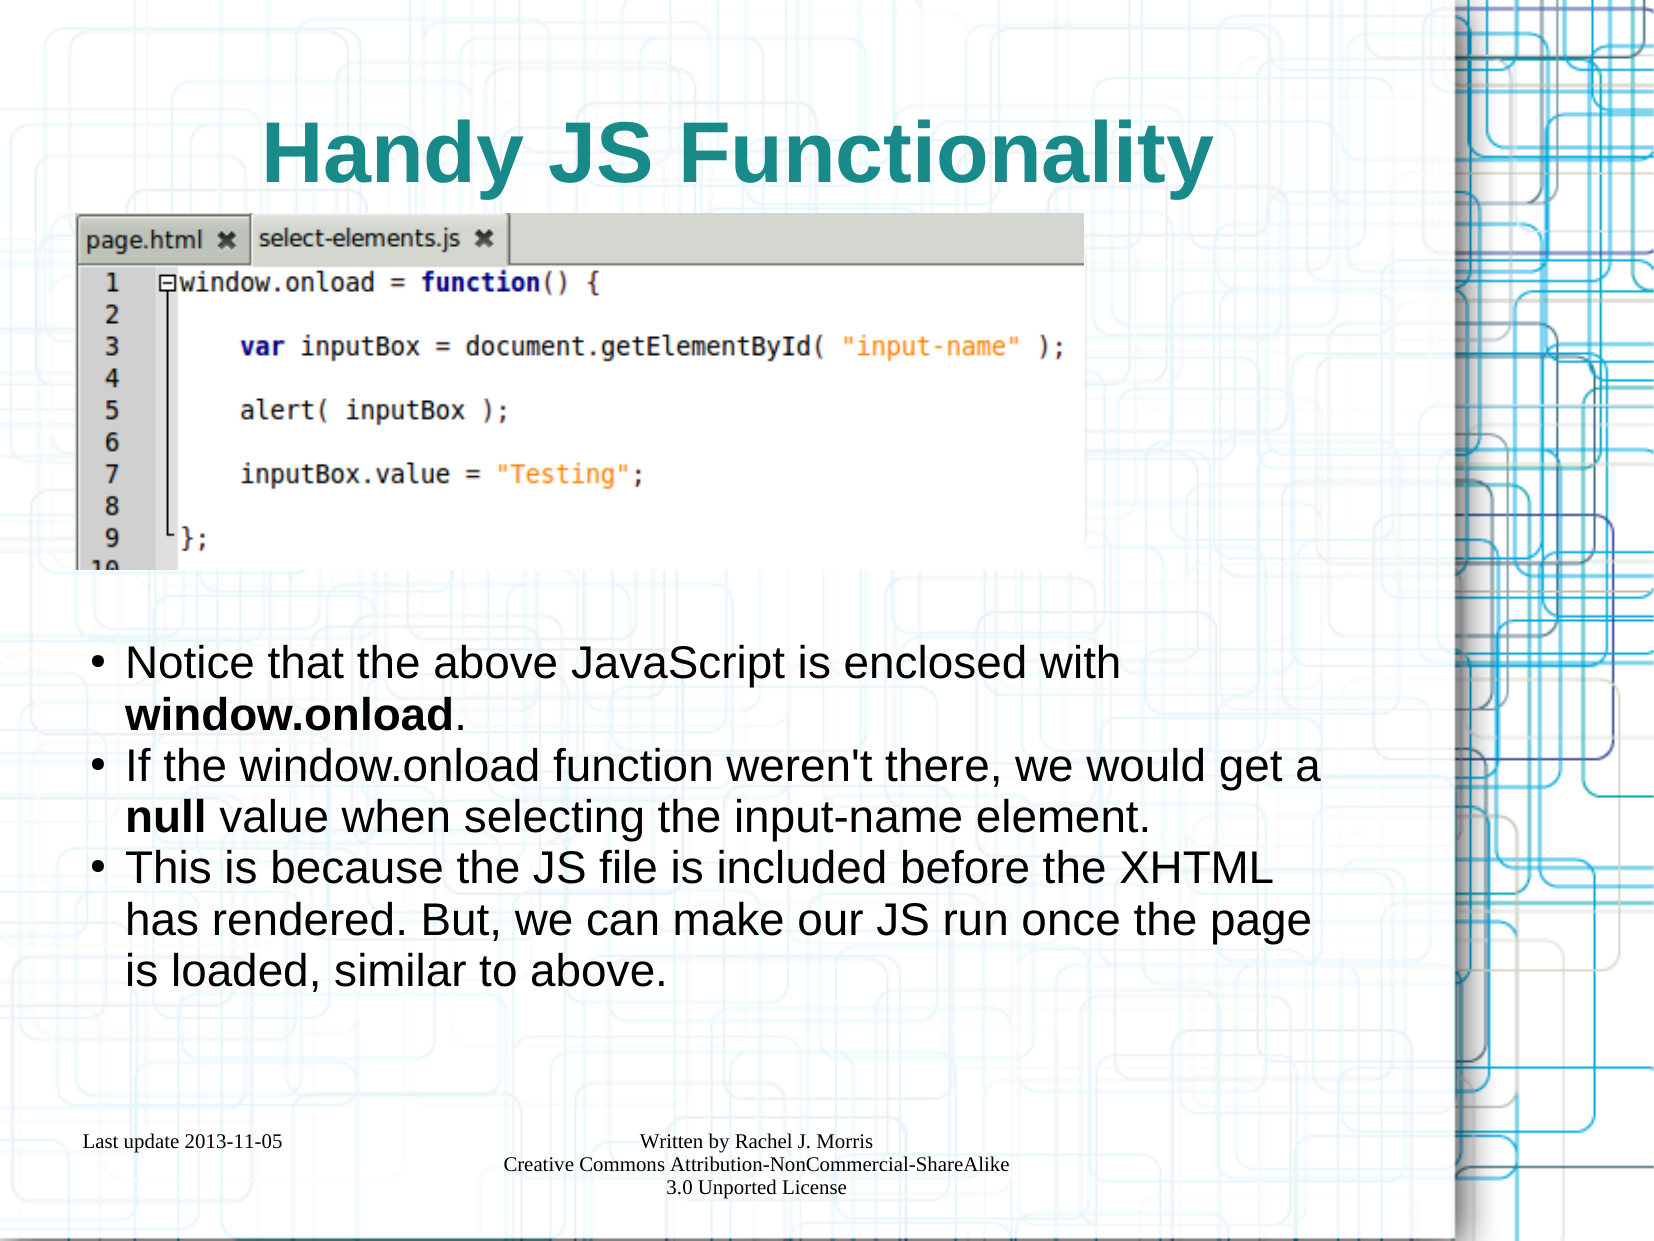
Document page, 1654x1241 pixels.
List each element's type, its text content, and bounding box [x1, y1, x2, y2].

title Handy JS Functionality [59, 49, 1418, 257]
text_box Notice that the above JavaScript is enclosed with window.onload. If the window.onload function weren't there, we would get a null value when selecting the input-name element. This is because the JS file is included before the XHTML has rendered. But, we can make our JS run once the page is loaded, similar to above. [75, 630, 1351, 1004]
picture [0, 0, 1654, 1241]
